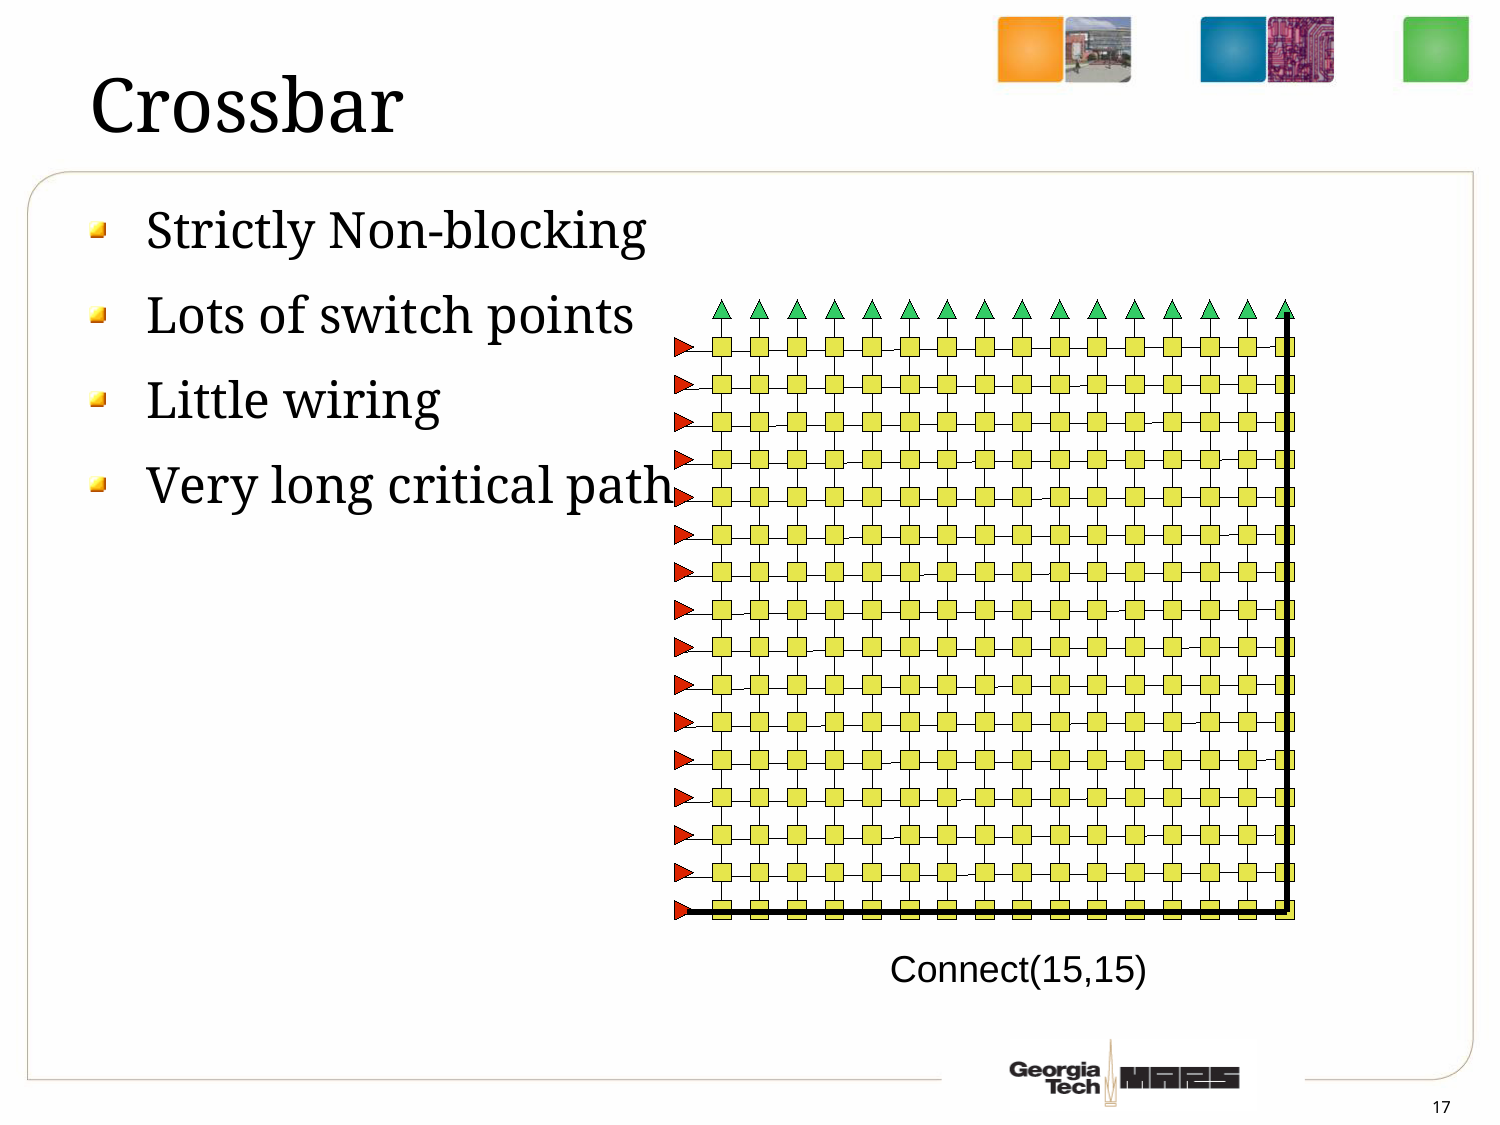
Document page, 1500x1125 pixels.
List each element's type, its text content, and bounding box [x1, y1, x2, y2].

text_box [937, 525, 957, 545]
text_box [1163, 637, 1182, 657]
text_box [1290, 450, 1295, 469]
text_box [1125, 825, 1145, 845]
text_box [825, 750, 844, 770]
text_box [900, 562, 920, 582]
text_box [862, 299, 882, 319]
text_box [1012, 675, 1032, 695]
text_box [825, 562, 844, 582]
text_box [900, 900, 920, 909]
text_box [1050, 600, 1070, 620]
text_box [937, 750, 957, 770]
text_box [1087, 637, 1107, 657]
text_box [937, 788, 957, 807]
text_box [1012, 915, 1032, 920]
title Crossbar [75, 0, 976, 163]
text_box [674, 375, 694, 394]
text_box [975, 375, 995, 394]
text_box [825, 788, 844, 807]
text_box [750, 750, 769, 770]
text_box [674, 788, 694, 807]
text_box [1290, 375, 1295, 394]
text_box [750, 375, 769, 394]
text_box [1087, 900, 1107, 909]
text_box [900, 487, 920, 507]
text_box [900, 637, 920, 657]
text_box [750, 915, 769, 920]
text_box [937, 712, 957, 732]
text_box [1200, 375, 1220, 394]
text_box [975, 337, 995, 357]
text_box [862, 525, 882, 545]
text_box [975, 600, 995, 620]
text_box [900, 450, 920, 469]
text_box [900, 337, 920, 357]
text_box [1200, 299, 1220, 319]
text_box [1012, 788, 1032, 807]
text_box [1163, 412, 1182, 432]
text_box [1050, 750, 1070, 770]
text_box [750, 337, 769, 357]
text_box [862, 637, 882, 657]
text_box [787, 562, 807, 582]
text_box [937, 375, 957, 394]
text_box [900, 825, 920, 845]
text_box [1087, 487, 1107, 507]
text_box [674, 562, 694, 582]
text_box [1275, 788, 1284, 807]
text_box [975, 637, 995, 657]
text_box [1275, 525, 1284, 545]
text_box [975, 825, 995, 845]
text_box [787, 600, 807, 620]
text_box [1163, 900, 1182, 909]
text_box [712, 450, 732, 469]
text_box [750, 525, 769, 545]
text_box [937, 600, 957, 620]
text_box [1163, 750, 1182, 770]
text_box [750, 825, 769, 845]
text_box [1012, 487, 1032, 507]
text_box [1275, 299, 1295, 319]
text_box [1200, 915, 1220, 920]
text_box [1012, 412, 1032, 432]
text_box [750, 900, 769, 909]
text_box [1050, 562, 1070, 582]
text_box [787, 412, 807, 432]
text_box [825, 487, 844, 507]
text_box [1087, 825, 1107, 845]
text_box [825, 915, 844, 920]
text_box [1200, 412, 1220, 432]
text_box [674, 600, 694, 620]
text_box [1275, 375, 1284, 394]
text_box [1163, 712, 1182, 732]
text_box [712, 375, 732, 394]
text_box [1012, 375, 1032, 394]
text_box [1012, 863, 1032, 882]
text_box [1200, 788, 1220, 807]
text_box [787, 900, 807, 909]
text_box [862, 375, 882, 394]
text_box [975, 299, 995, 319]
text_box [862, 412, 882, 432]
text_box [900, 412, 920, 432]
text_box [712, 600, 732, 620]
text_box [674, 675, 694, 695]
text_box [787, 863, 807, 882]
text_box [787, 788, 807, 807]
text_box [1087, 412, 1107, 432]
text_box [1125, 637, 1145, 657]
text_box [1238, 900, 1257, 909]
text_box [937, 915, 957, 920]
text_box [1125, 562, 1145, 582]
text_box [937, 675, 957, 695]
text_box [825, 525, 844, 545]
text_box [1290, 637, 1295, 657]
text_box [1238, 525, 1257, 545]
text_box [937, 337, 957, 357]
text_box [937, 562, 957, 582]
text_box [712, 900, 732, 909]
text_box [750, 487, 769, 507]
text_box [787, 375, 807, 394]
text_box [1012, 637, 1032, 657]
text_box [1125, 487, 1145, 507]
text_box [1275, 412, 1284, 432]
text_box [1087, 337, 1107, 357]
text_box [1050, 675, 1070, 695]
text_box [1125, 600, 1145, 620]
text_box [1125, 788, 1145, 807]
text_box [1087, 712, 1107, 732]
text_box [937, 450, 957, 469]
text_box [750, 637, 769, 657]
text_box [1200, 525, 1220, 545]
text_box [862, 450, 882, 469]
text_box [1050, 863, 1070, 882]
text_box [1275, 562, 1284, 582]
text_box [1125, 337, 1145, 357]
text_box [1290, 675, 1295, 695]
text_box [1125, 450, 1145, 469]
text_box [937, 412, 957, 432]
text_box [1050, 915, 1070, 920]
text_box [1200, 863, 1220, 882]
text_box [712, 825, 732, 845]
text_box [1125, 299, 1145, 319]
text_box [1163, 299, 1182, 319]
text_box [1050, 337, 1070, 357]
text_box [674, 712, 694, 732]
text_box [1125, 863, 1145, 882]
text_box [1200, 600, 1220, 620]
text_box [1200, 337, 1220, 357]
text_box [862, 562, 882, 582]
text_box [1238, 450, 1257, 469]
text_box [1012, 299, 1032, 319]
text_box [975, 675, 995, 695]
text_box [1238, 712, 1257, 732]
text_box [1125, 375, 1145, 394]
text_box [825, 900, 844, 909]
text_box [937, 299, 957, 319]
text_box [1290, 825, 1295, 845]
text_box [975, 788, 995, 807]
text_box [975, 712, 995, 732]
text_box [937, 863, 957, 882]
text_box [1275, 450, 1284, 469]
text_box [712, 750, 732, 770]
text_box [1275, 863, 1284, 882]
text_box [1238, 299, 1257, 319]
text_box [1050, 450, 1070, 469]
text_box [1087, 788, 1107, 807]
text_box [787, 712, 807, 732]
text_box [862, 863, 882, 882]
text_box [1163, 675, 1182, 695]
text_box [1163, 915, 1182, 920]
text_box [1200, 712, 1220, 732]
text_box [825, 600, 844, 620]
text_box [1012, 825, 1032, 845]
text_box [900, 788, 920, 807]
text_box [750, 788, 769, 807]
text_box [674, 487, 694, 507]
text_box [975, 412, 995, 432]
text_box [1012, 750, 1032, 770]
text_box [900, 863, 920, 882]
text_box [1125, 750, 1145, 770]
text_box [1275, 900, 1284, 909]
text_box [1275, 600, 1284, 620]
text_box [1290, 412, 1295, 432]
text_box [1275, 637, 1284, 657]
text_box [712, 337, 732, 357]
text_box [1087, 375, 1107, 394]
text_box [787, 337, 807, 357]
text_box [825, 299, 845, 319]
text_box [1050, 375, 1070, 394]
text_box [1050, 487, 1070, 507]
text_box [712, 562, 732, 582]
picture [0, 0, 1500, 1125]
text_box [1238, 863, 1257, 882]
text_box [862, 600, 882, 620]
text_box [1238, 337, 1257, 357]
text_box [712, 788, 732, 807]
text_box [1050, 299, 1070, 319]
text_box [1238, 412, 1257, 432]
text_box [1163, 788, 1182, 807]
text_box [900, 750, 920, 770]
text_box [712, 487, 732, 507]
text_box [900, 712, 920, 732]
text_box [1238, 825, 1257, 845]
text_box [862, 915, 882, 920]
text_box [975, 450, 995, 469]
text_box [975, 863, 995, 882]
text_box [1275, 487, 1284, 507]
text_box [975, 562, 995, 582]
text_box [712, 637, 732, 657]
text_box [862, 712, 882, 732]
text_box [674, 525, 694, 545]
text_box [825, 412, 844, 432]
text_box [1012, 600, 1032, 620]
text_box [1012, 450, 1032, 469]
text_box [1200, 750, 1220, 770]
text_box [712, 412, 732, 432]
text_box [1050, 788, 1070, 807]
text_box [1200, 637, 1220, 657]
text_box [1200, 825, 1220, 845]
text_box [1125, 525, 1145, 545]
text_box [1163, 825, 1182, 845]
text_box [1050, 900, 1070, 909]
text_box [825, 675, 844, 695]
text_box [900, 600, 920, 620]
text_box [825, 825, 844, 845]
text_box [674, 412, 694, 432]
text_box [862, 825, 882, 845]
text_box [787, 525, 807, 545]
text_box [787, 675, 807, 695]
text_box [1163, 487, 1182, 507]
text_box [1238, 915, 1257, 920]
text_box [900, 375, 920, 394]
text_box [1087, 299, 1107, 319]
text_box [787, 637, 807, 657]
text_box [1050, 712, 1070, 732]
text_box [787, 450, 807, 469]
text_box [975, 915, 995, 920]
text_box [1238, 637, 1257, 657]
text_box [1275, 675, 1284, 695]
text_box [750, 562, 769, 582]
text_box [1238, 675, 1257, 695]
text_box [787, 915, 807, 920]
text_box [862, 487, 882, 507]
text_box [1238, 487, 1257, 507]
text_box [1163, 450, 1182, 469]
text_box [712, 525, 732, 545]
text_box [712, 675, 732, 695]
text_box [1087, 915, 1107, 920]
text_box [750, 675, 769, 695]
text_box [750, 600, 769, 620]
text_box [975, 900, 995, 909]
list Strictly Non-blocking Lots of switch points Little wiring Very long critical path [75, 187, 744, 1051]
text_box [1275, 900, 1295, 920]
text_box [787, 750, 807, 770]
text_box [1050, 825, 1070, 845]
text_box [674, 825, 694, 845]
text_box [1087, 562, 1107, 582]
text_box [1012, 562, 1032, 582]
text_box [1238, 788, 1257, 807]
text_box [937, 825, 957, 845]
text_box [674, 900, 692, 920]
text_box [750, 299, 769, 319]
text_box [712, 712, 732, 732]
text_box [825, 450, 844, 469]
text_box [712, 299, 732, 319]
text_box [1050, 637, 1070, 657]
text_box [1163, 525, 1182, 545]
text_box [975, 525, 995, 545]
text_box [674, 863, 694, 882]
text_box [1087, 525, 1107, 545]
text_box [1275, 337, 1284, 357]
text_box [1238, 750, 1257, 770]
text_box [1290, 750, 1295, 770]
text_box Connect(15,15) [875, 937, 1163, 998]
text_box [1087, 863, 1107, 882]
text_box [900, 675, 920, 695]
text_box [900, 915, 920, 920]
text_box [825, 712, 844, 732]
text_box [674, 750, 694, 770]
text_box [674, 637, 694, 657]
text_box [674, 337, 694, 357]
text_box [1125, 712, 1145, 732]
text_box [900, 525, 920, 545]
text_box [750, 712, 769, 732]
text_box [1125, 900, 1145, 909]
text_box [937, 637, 957, 657]
text_box [862, 337, 882, 357]
text_box [1163, 562, 1182, 582]
text_box [1163, 600, 1182, 620]
text_box [1012, 337, 1032, 357]
text_box [1200, 562, 1220, 582]
text_box [825, 375, 844, 394]
text_box [1200, 900, 1220, 909]
text_box [825, 337, 844, 357]
text_box [674, 450, 694, 470]
text_box [1087, 675, 1107, 695]
text_box [1200, 450, 1220, 469]
text_box [975, 487, 995, 507]
text_box [1290, 487, 1295, 507]
text_box [1163, 863, 1182, 882]
text_box [1290, 337, 1295, 357]
text_box [1238, 600, 1257, 620]
text_box [1200, 675, 1220, 695]
text_box [1290, 788, 1295, 807]
text_box [1275, 712, 1284, 732]
text_box [1125, 675, 1145, 695]
text_box [1290, 712, 1295, 732]
text_box [1275, 825, 1284, 845]
text_box [1012, 525, 1032, 545]
text_box [1087, 750, 1107, 770]
text_box [825, 637, 844, 657]
text_box [1238, 562, 1257, 582]
text_box [862, 750, 882, 770]
text_box [900, 299, 920, 319]
text_box [937, 900, 957, 909]
text_box [1163, 375, 1182, 394]
text_box [1087, 600, 1107, 620]
text_box [975, 750, 995, 770]
text_box [1163, 337, 1182, 357]
text_box [787, 487, 807, 507]
text_box [1238, 375, 1257, 394]
text_box [1012, 712, 1032, 732]
text_box [750, 863, 769, 882]
text_box [712, 915, 732, 920]
text_box [1050, 525, 1070, 545]
text_box [750, 412, 769, 432]
text_box [787, 825, 807, 845]
text_box [1125, 915, 1145, 920]
text_box [1290, 525, 1295, 545]
text_box [1275, 750, 1284, 770]
text_box [825, 863, 844, 882]
text_box [1200, 487, 1220, 507]
text_box [1050, 412, 1070, 432]
text_box [862, 788, 882, 807]
text_box [1290, 600, 1295, 620]
text_box [1012, 900, 1032, 909]
text_box [750, 450, 769, 469]
text_box [1087, 450, 1107, 469]
text_box [862, 900, 882, 909]
text_box [1290, 863, 1295, 882]
text_box [1290, 562, 1295, 582]
text_box [862, 675, 882, 695]
text_box [1125, 412, 1145, 432]
text_box [937, 487, 957, 507]
text_box [712, 863, 732, 882]
text_box [787, 299, 807, 319]
